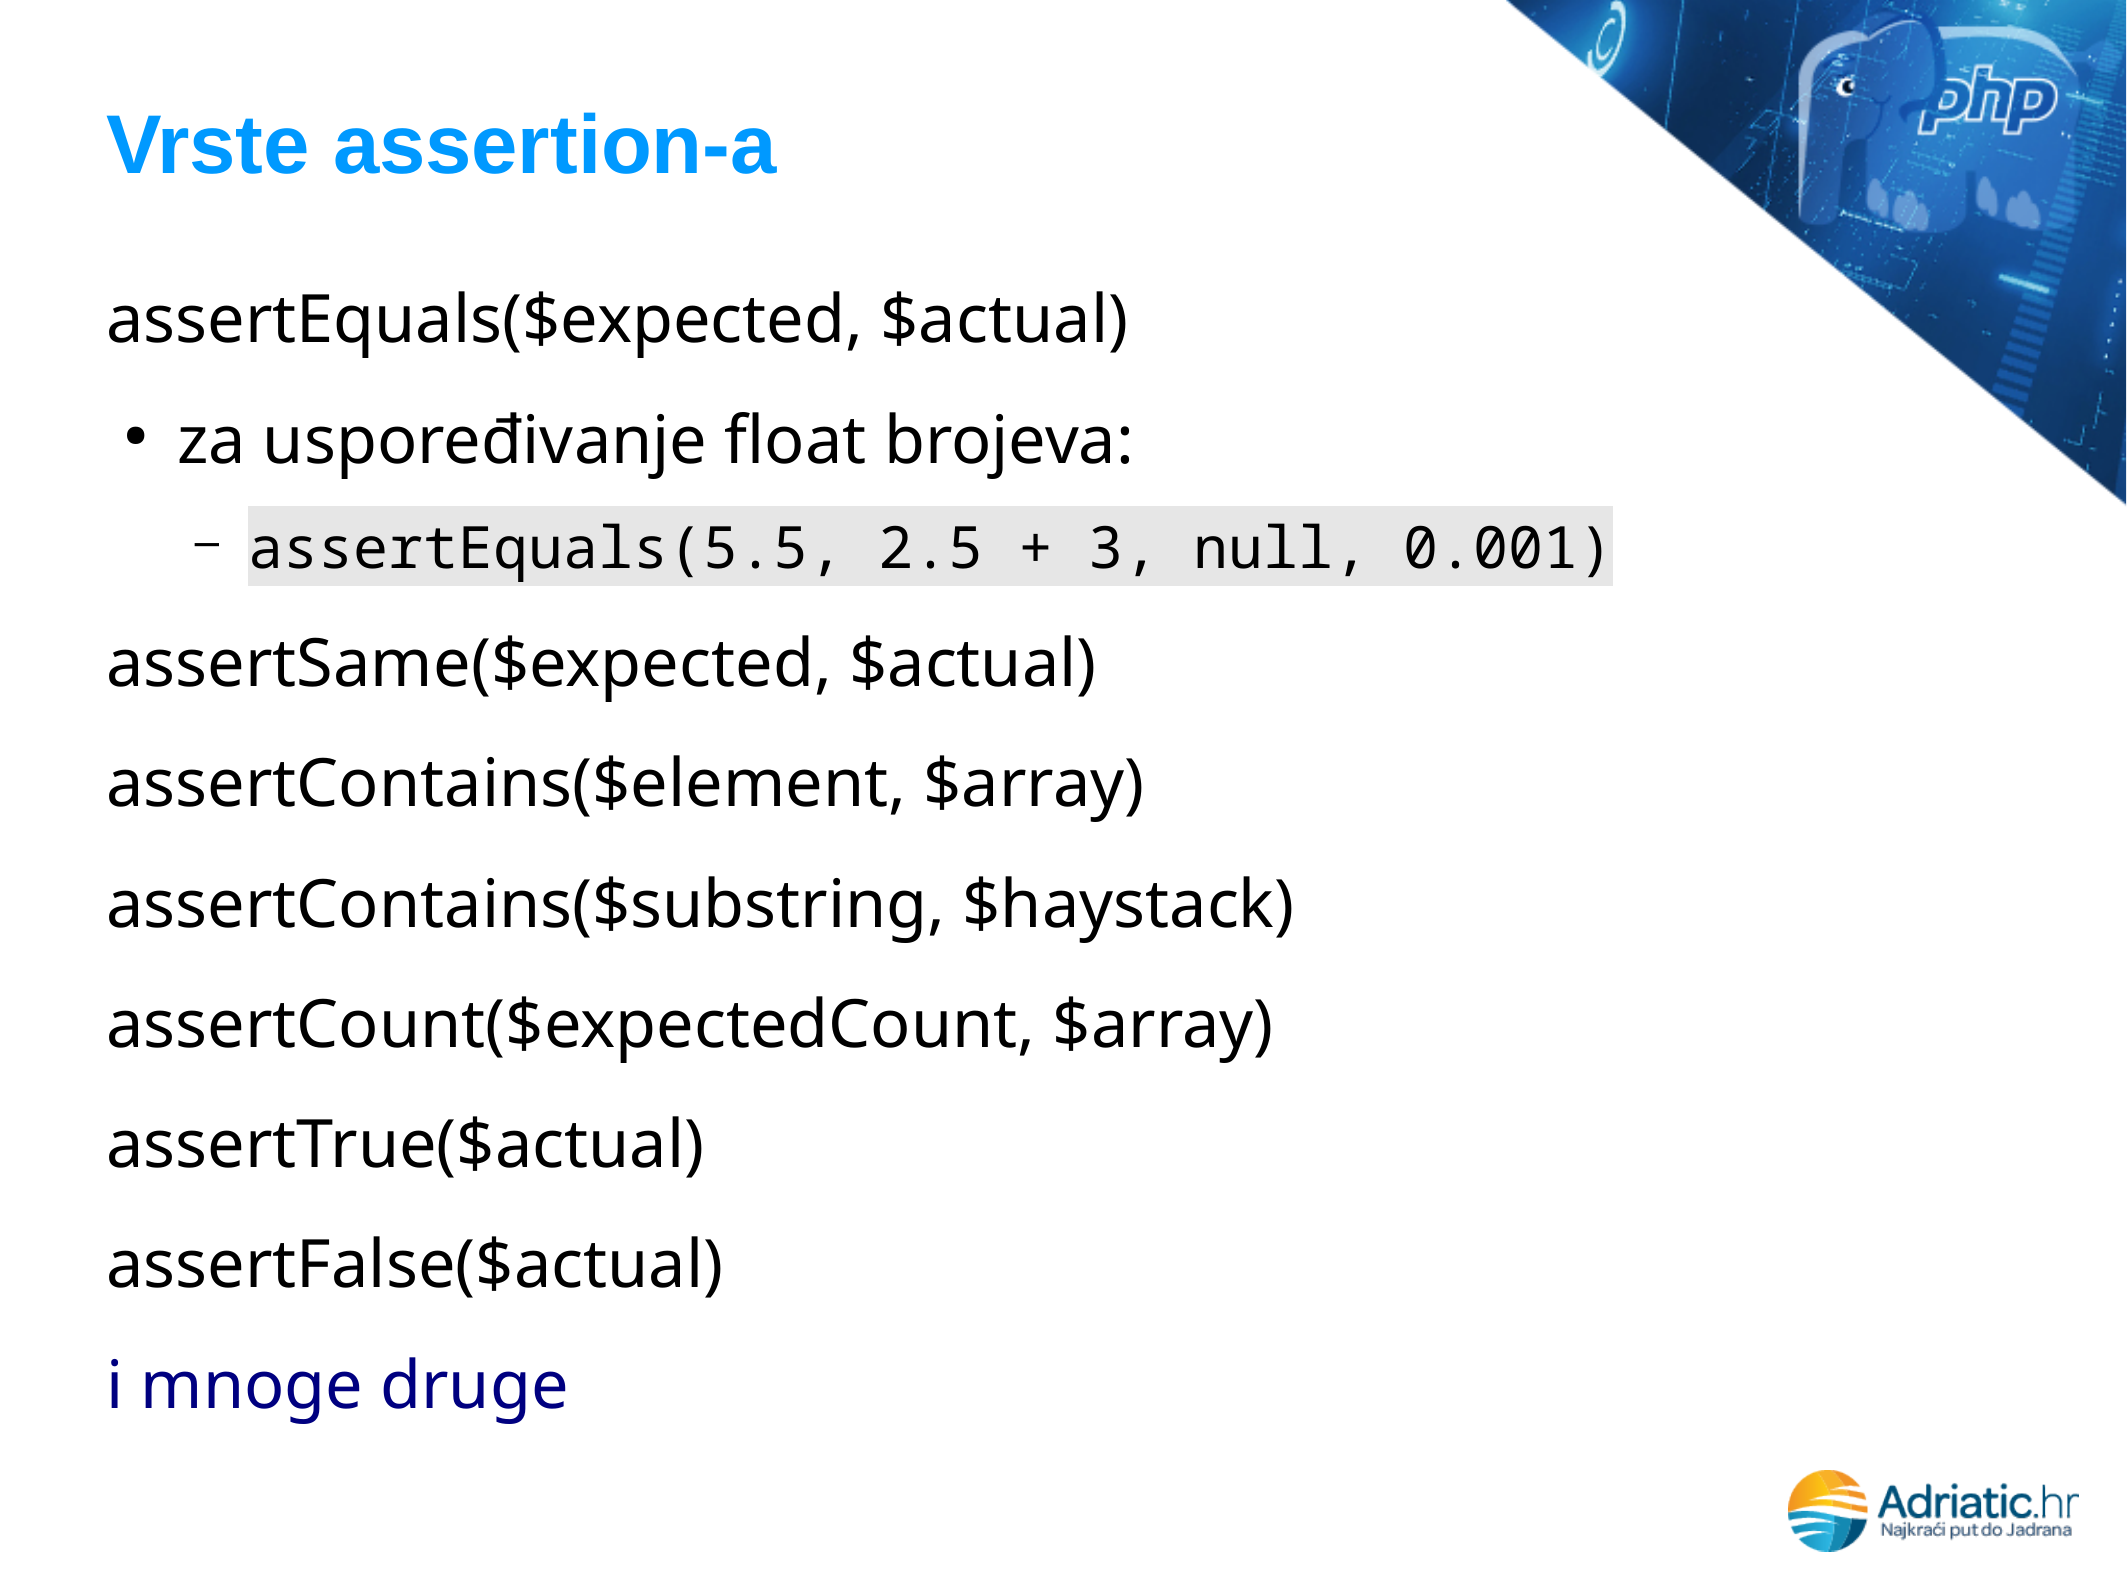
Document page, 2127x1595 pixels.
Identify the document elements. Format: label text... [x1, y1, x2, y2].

picture [1788, 1470, 2079, 1552]
title Vrste assertion-a [106, 70, 1630, 219]
picture [1505, 0, 2127, 625]
list assertEquals($expected, $actual) za uspoređivanje float brojeva: assertEquals(5.5, 2.5 + 3, null, 0.001) assertSame($expected, $actual) assertContains($element, $array) assertContains($substring, $haystack) assertCount($expectedCount, $array) assertTrue($actual) assertFalse($actual) i mnoge druge [106, 271, 2020, 1453]
